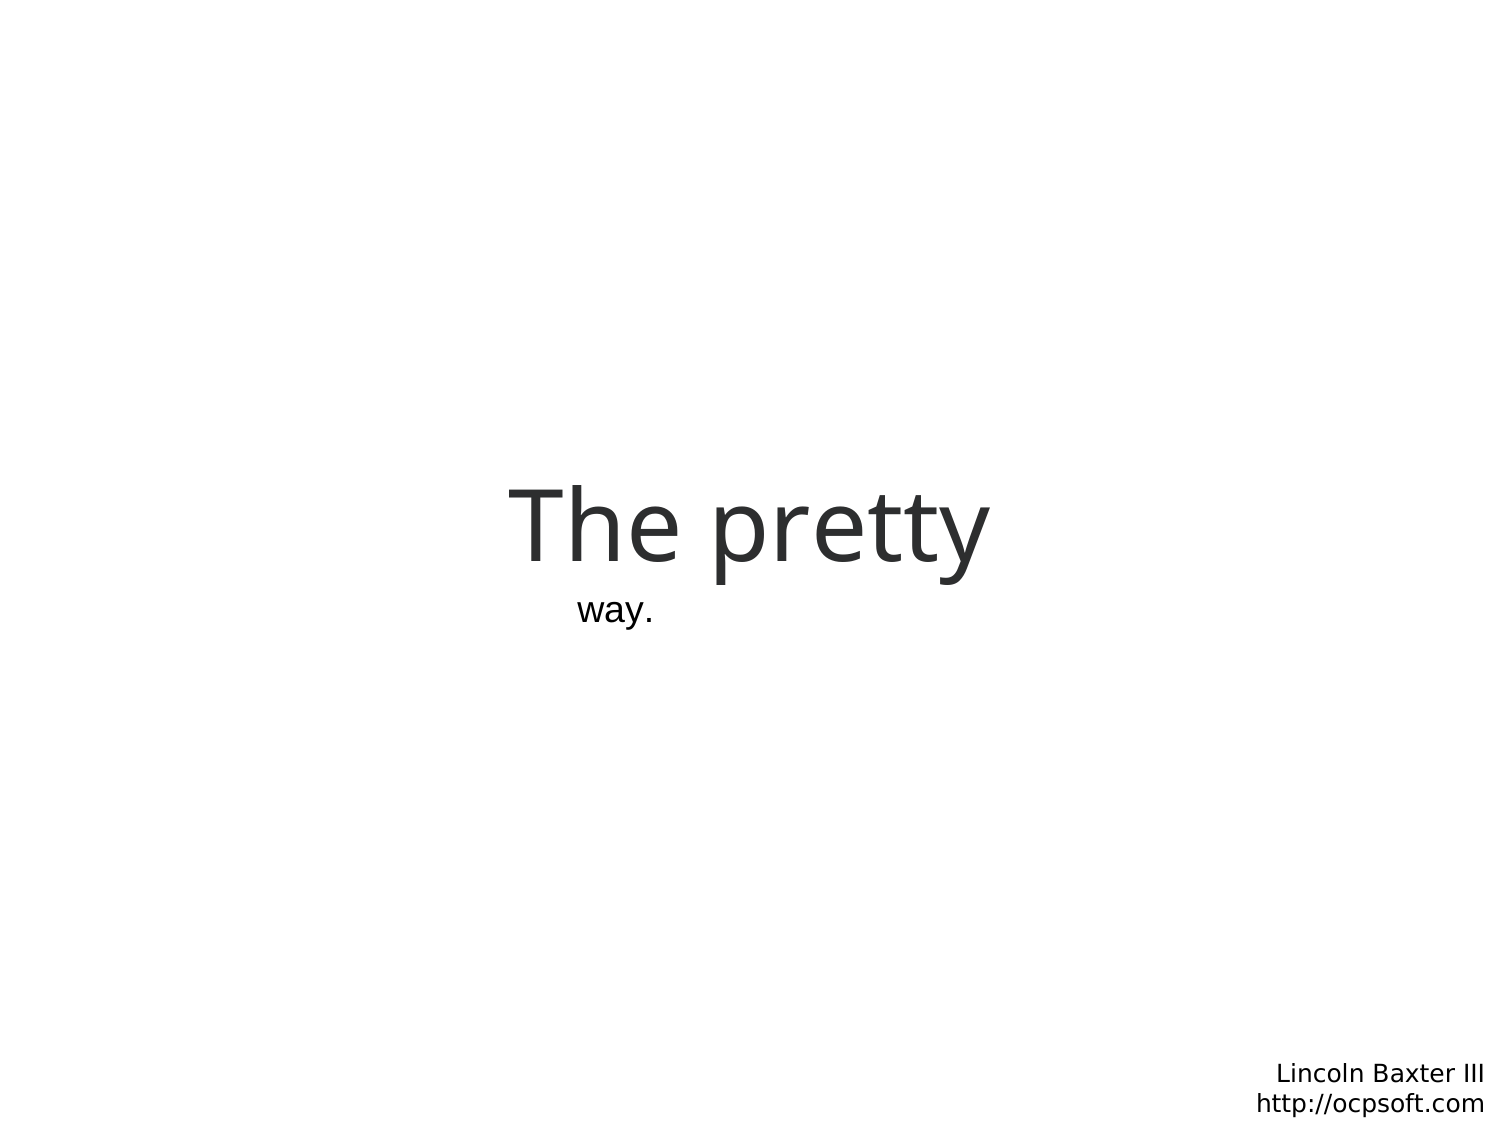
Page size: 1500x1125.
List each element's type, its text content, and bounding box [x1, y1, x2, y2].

subtitle The pretty [75, 119, 1425, 923]
text_box way. [562, 577, 788, 638]
